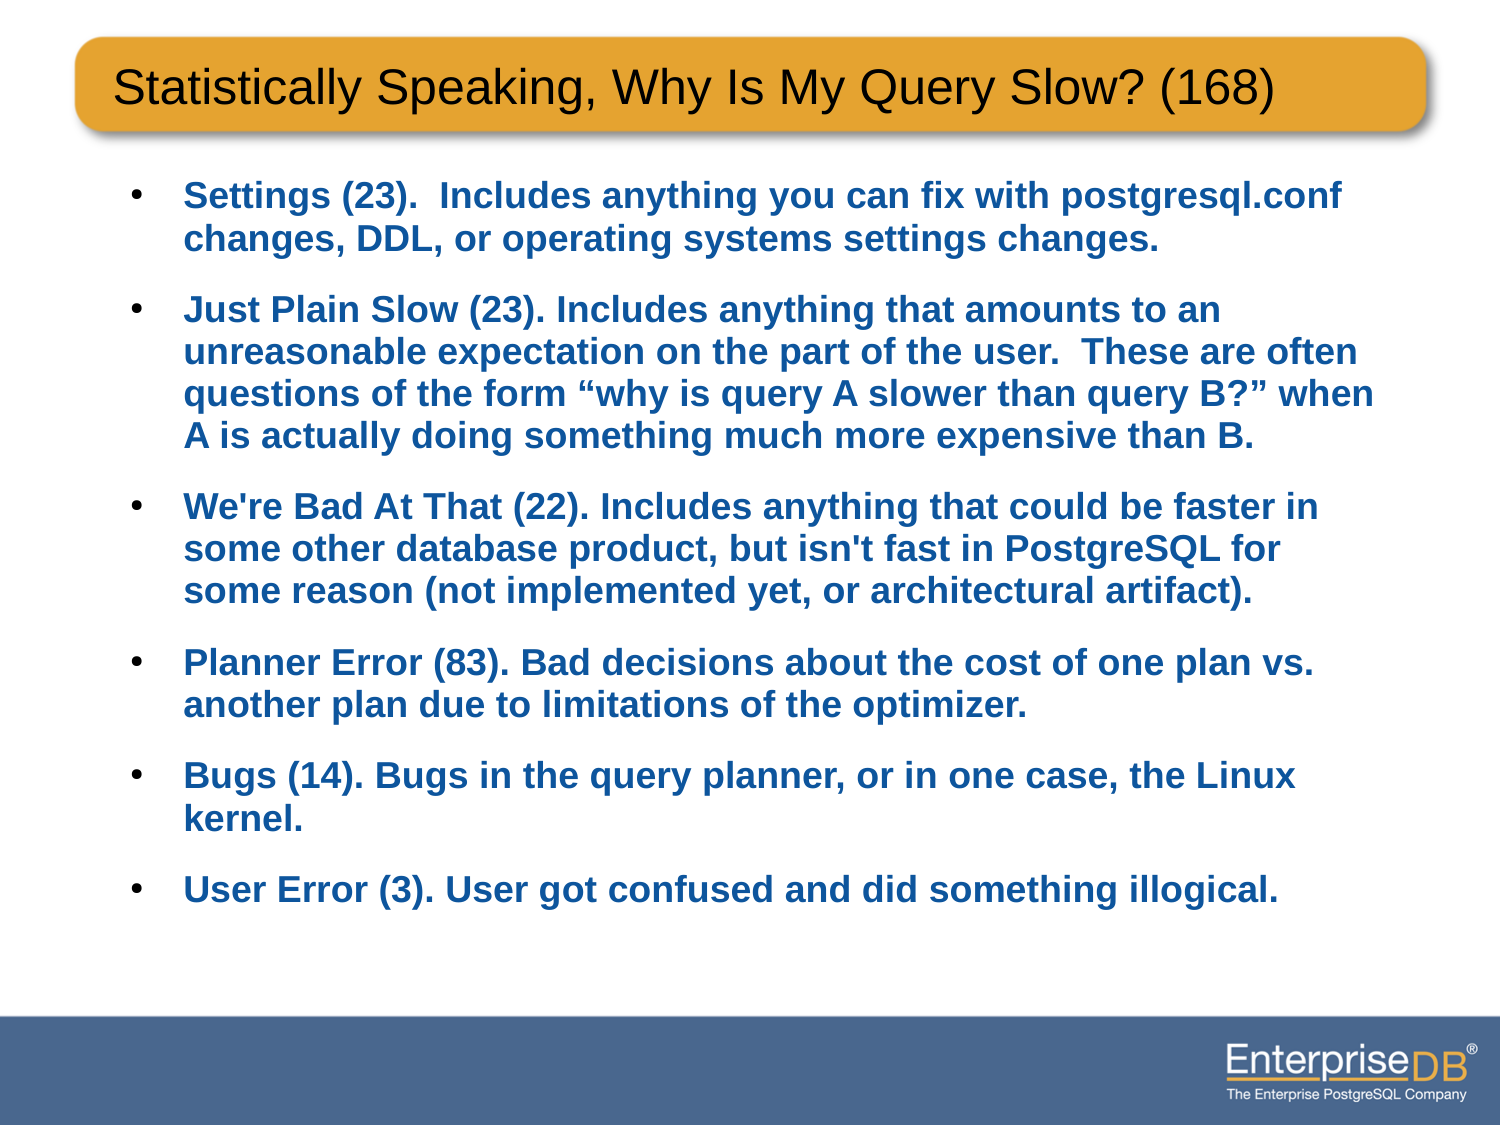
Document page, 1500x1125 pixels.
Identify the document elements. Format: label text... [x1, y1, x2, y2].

list Settings (23). Includes anything you can fix with postgresql.conf changes, DDL, or operating systems settings changes. Just Plain Slow (23). Includes anything that amounts to an unreasonable expectation on the part of the user. These are often questions of the form “why is query A slower than query B?” when A is actually doing something much more expensive than B. We're Bad At That (22). Includes anything that could be faster in some other database product, but isn't fast in PostgreSQL for some reason (not implemented yet, or architectural artifact). Planner Error (83). Bad decisions about the cost of one plan vs. another plan due to limitations of the optimizer. Bugs (14). Bugs in the query planner, or in one case, the Linux kernel. User Error (3). User got confused and did something illogical. [112, 174, 1388, 948]
title Statistically Speaking, Why Is My Query Slow? (168) [112, 37, 1388, 138]
picture [0, 0, 1500, 1125]
